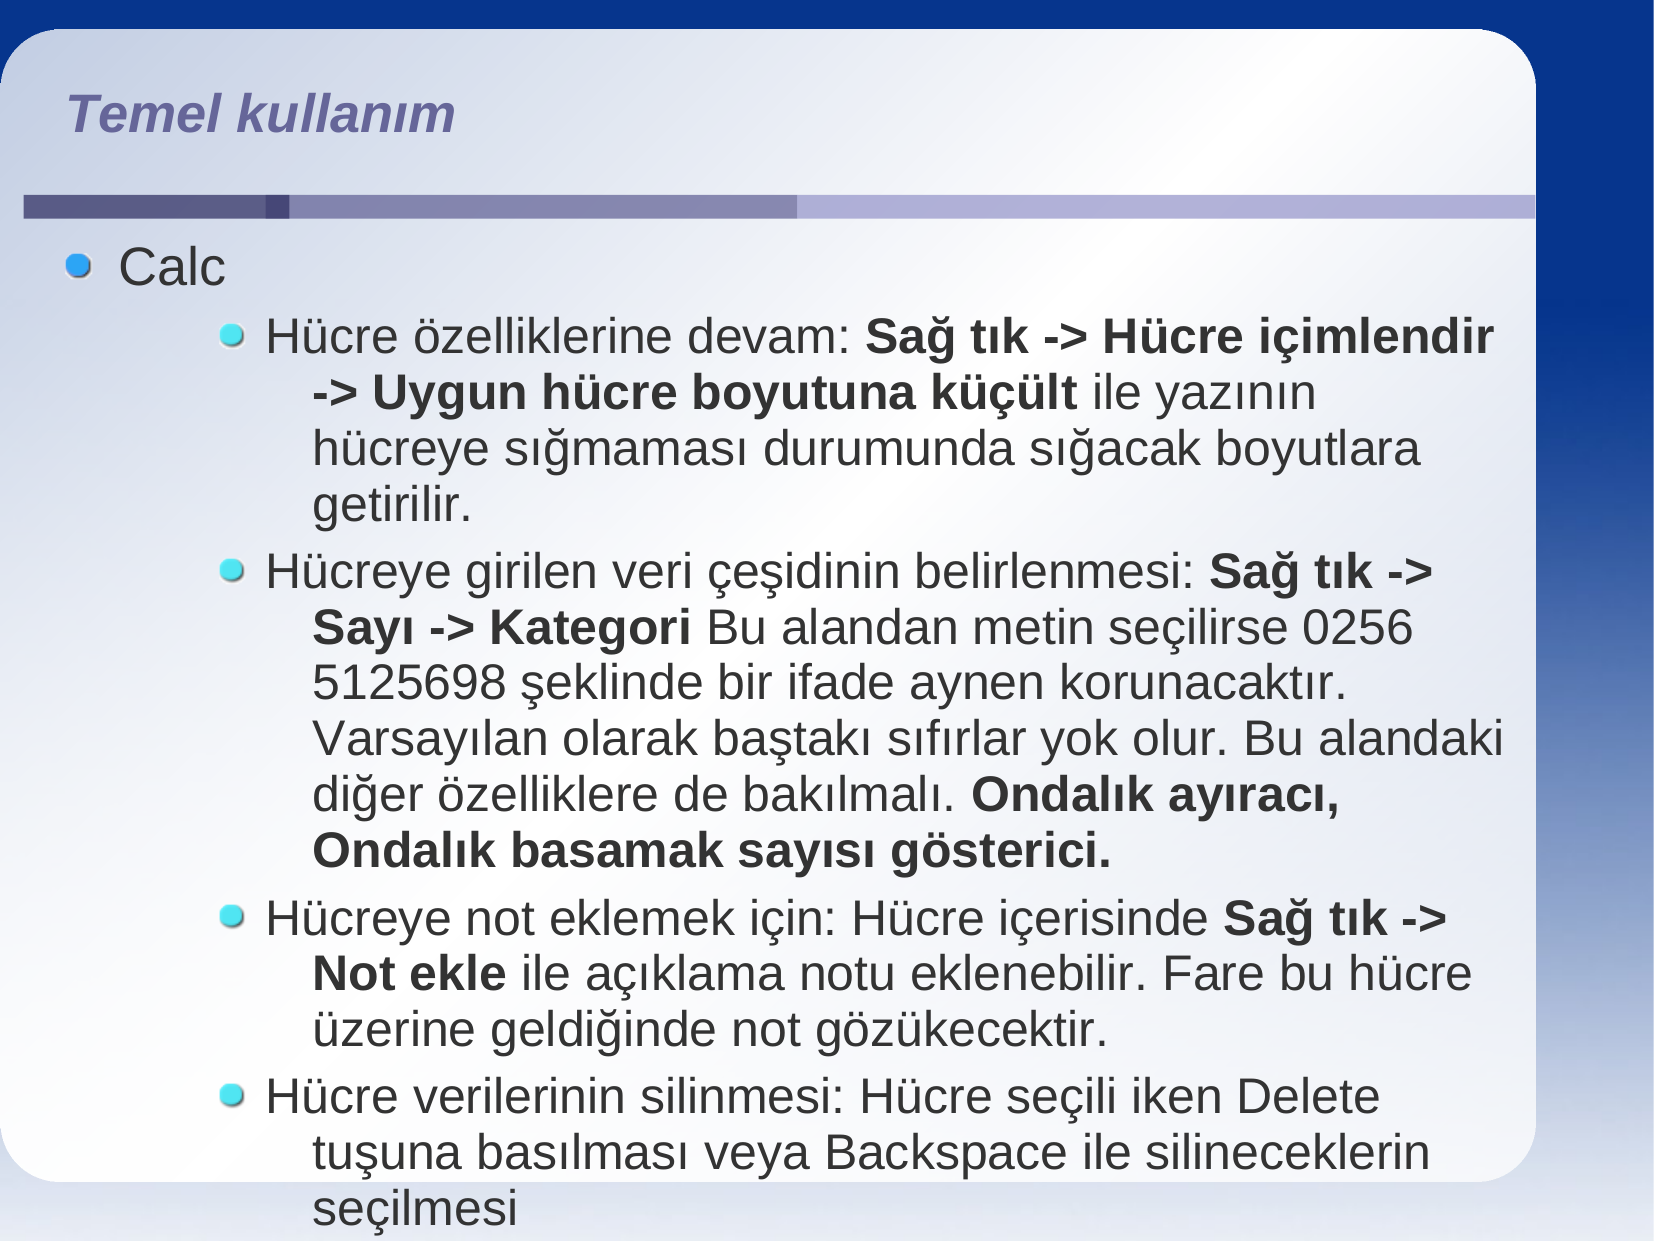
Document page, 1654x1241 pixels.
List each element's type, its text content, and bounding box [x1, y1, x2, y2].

title Temel kullanım [29, 49, 1506, 178]
picture [0, 0, 1654, 1241]
list Calc Hücre özelliklerine devam: Sağ tık -> Hücre içimlendir -> Uygun hücre boyutuna küçült ile yazının hücreye sığmaması durumunda sığacak boyutlara getirilir. Hücreye girilen veri çeşidinin belirlenmesi: Sağ tık -> Sayı -> Kategori Bu alandan metin seçilirse 0256 5125698 şeklinde bir ifade aynen korunacaktır. Varsayılan olarak baştakı sıfırlar yok olur. Bu alandaki diğer özelliklere de bakılmalı. Ondalık ayıracı, Ondalık basamak sayısı gösterici. Hücreye not eklemek için: Hücre içerisinde Sağ tık -> Not ekle ile açıklama notu eklenebilir. Fare bu hücre üzerine geldiğinde not gözükecektir. Hücre verilerinin silinmesi: Hücre seçili iken Delete tuşuna basılması veya Backspace ile silineceklerin seçilmesi [29, 236, 1506, 1173]
